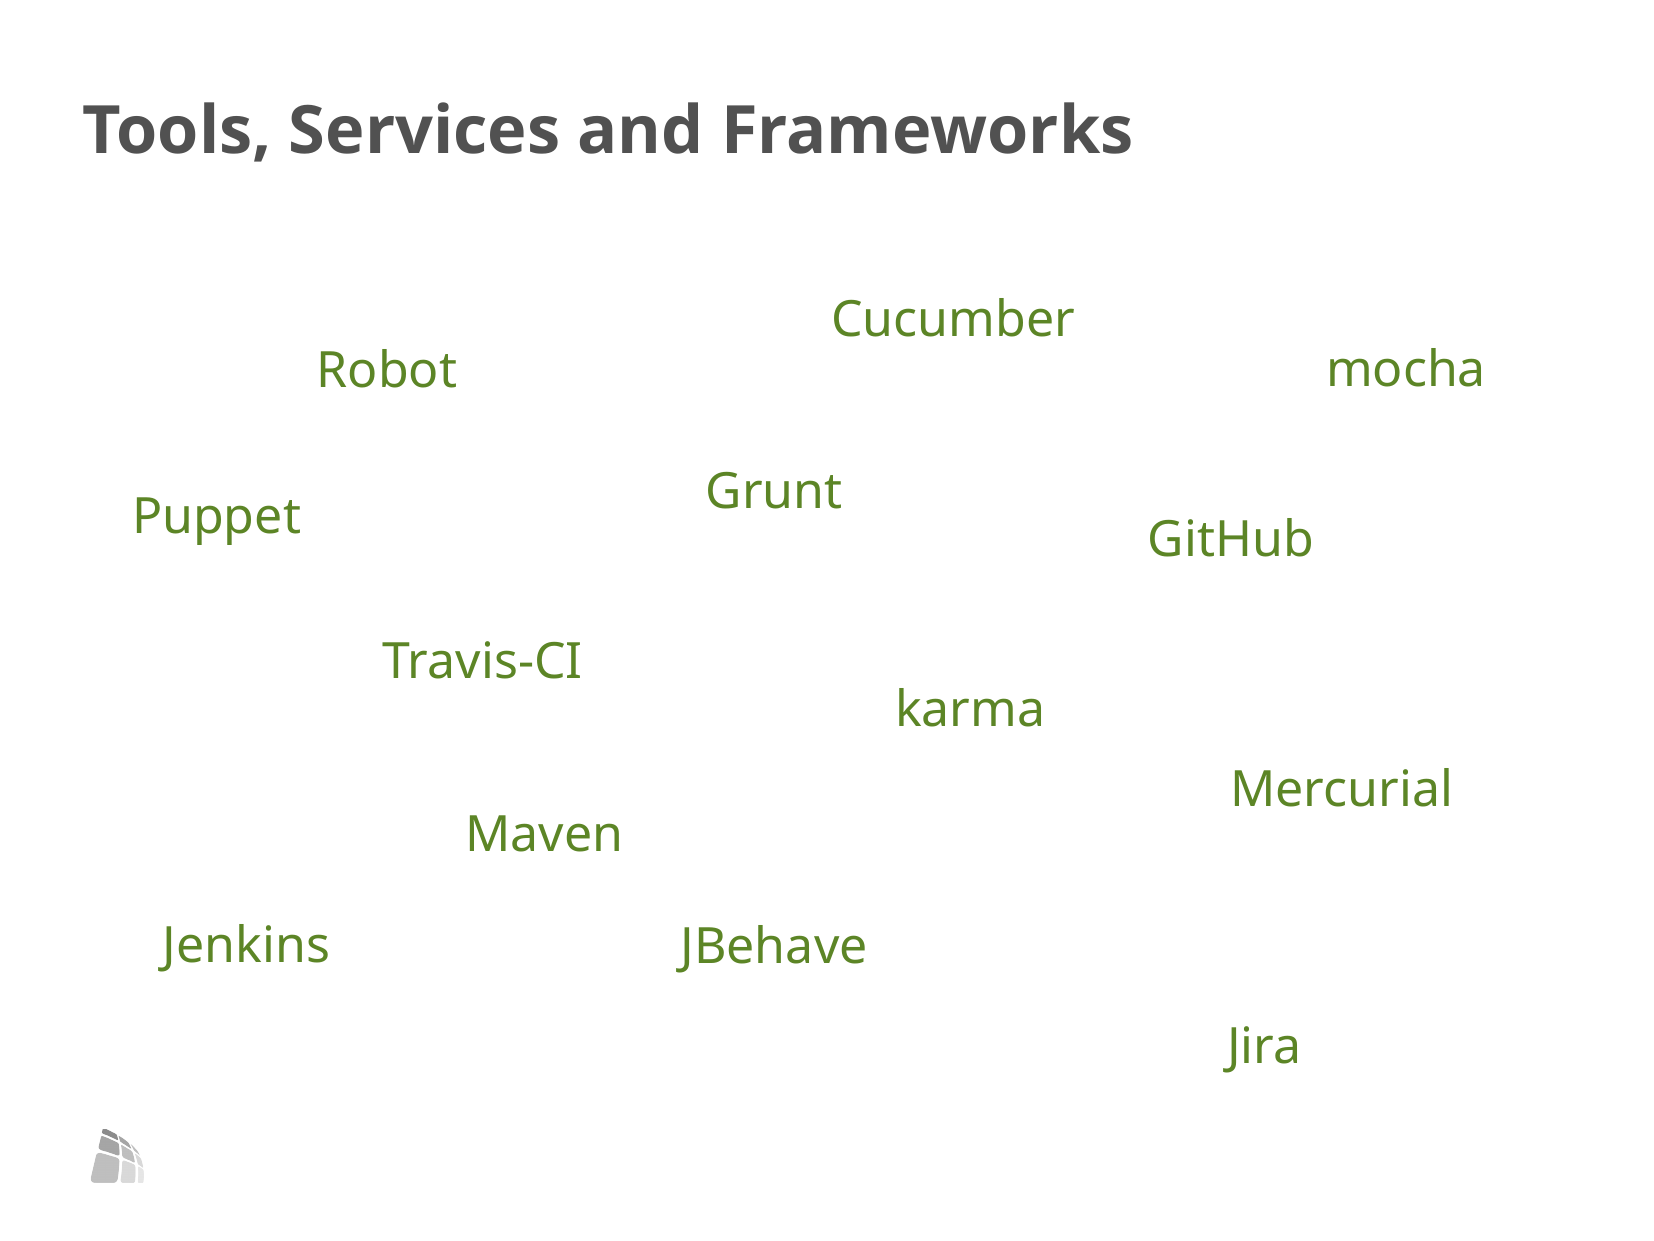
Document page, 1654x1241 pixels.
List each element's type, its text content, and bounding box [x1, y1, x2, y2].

text_box karma [865, 661, 1061, 751]
title Tools, Services and Frameworks [82, 82, 1571, 213]
picture [82, 1129, 144, 1183]
text_box Travis-CI [353, 613, 598, 703]
text_box Grunt [676, 443, 859, 533]
text_box Robot [287, 323, 473, 413]
text_box Jira [1197, 998, 1317, 1089]
text_box Mercurial [1201, 741, 1469, 832]
text_box Puppet [102, 468, 317, 558]
text_box JBehave [651, 898, 883, 988]
text_box Maven [436, 786, 639, 876]
text_box mocha [1296, 321, 1501, 412]
text_box Cucumber [801, 271, 1091, 362]
text_box Jenkins [133, 897, 346, 988]
text_box GitHub [1118, 491, 1330, 582]
